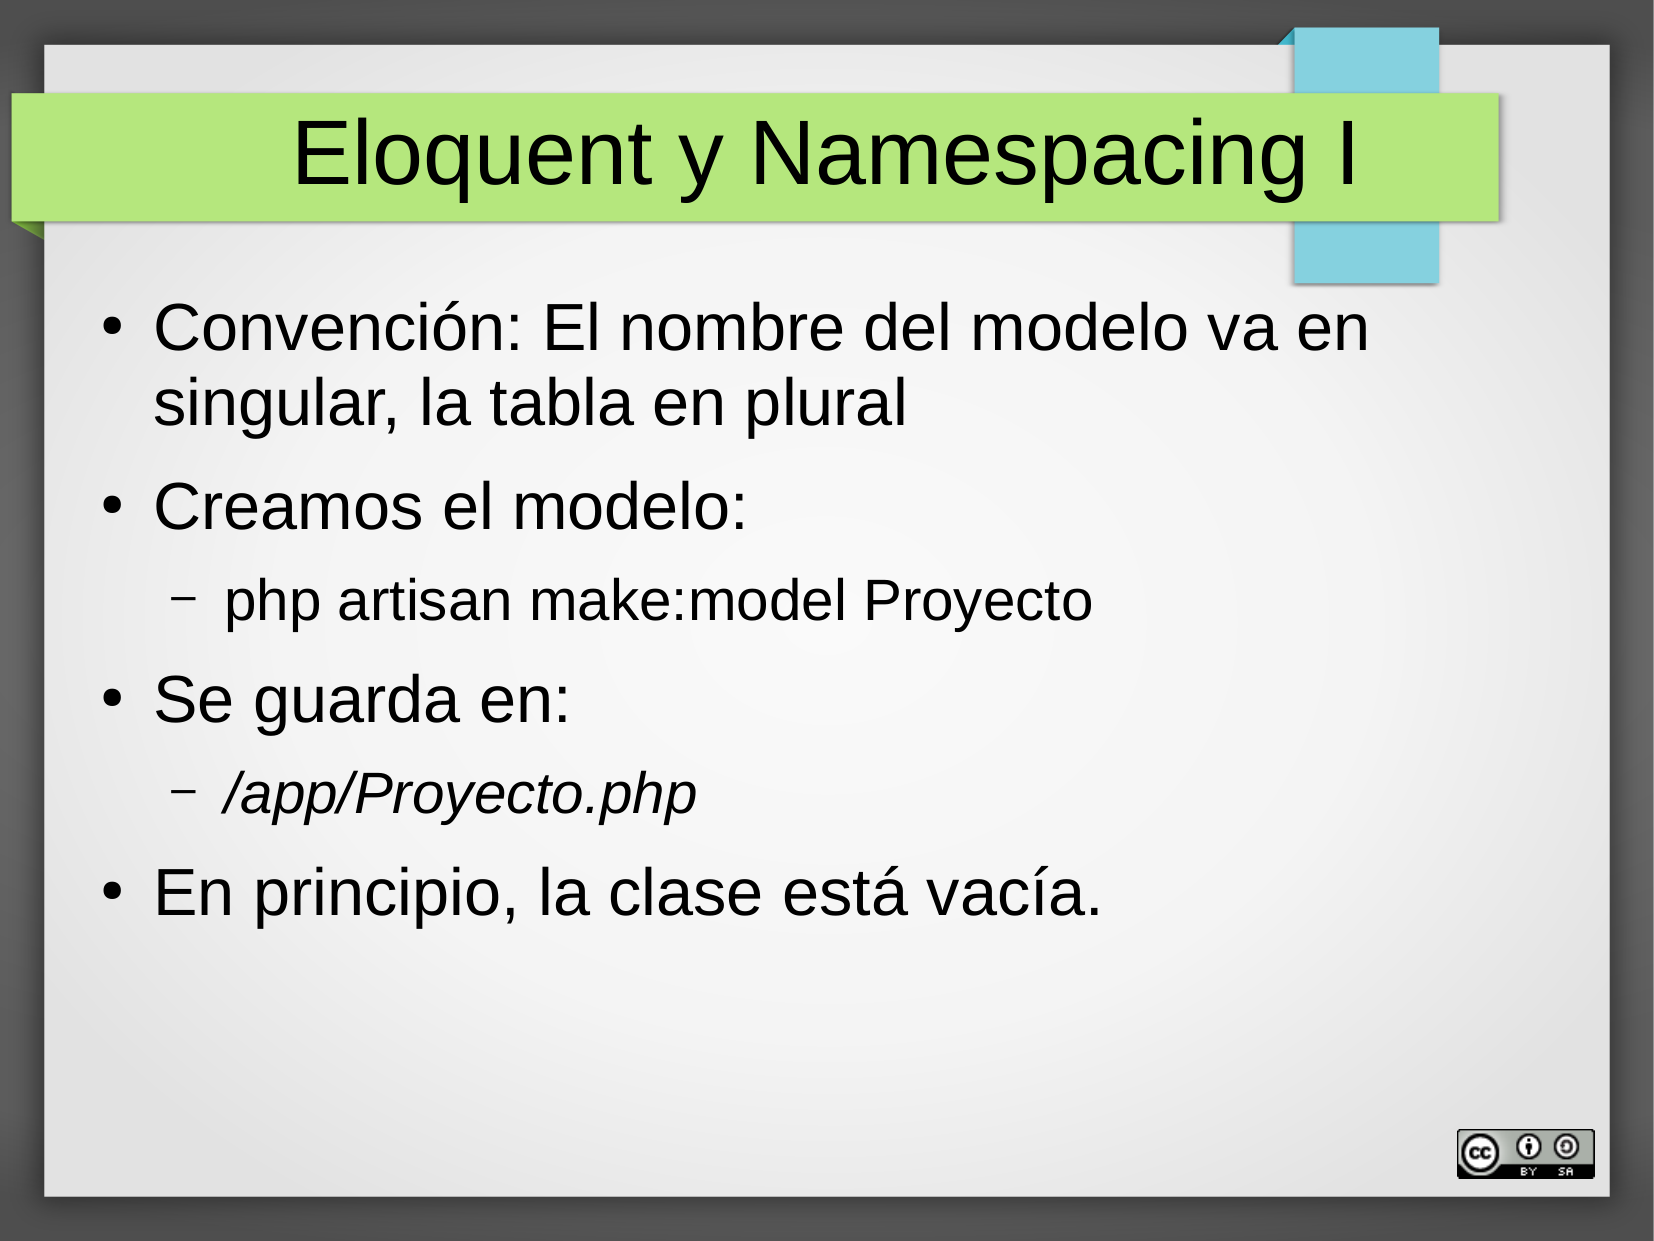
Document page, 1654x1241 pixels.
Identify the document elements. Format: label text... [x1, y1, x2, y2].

picture [0, 0, 1654, 1241]
list Convención: El nombre del modelo va en singular, la tabla en plural Creamos el modelo: php artisan make:model Proyecto Se guarda en: /app/Proyecto.php En principio, la clase está vacía. [82, 290, 1571, 1010]
title Eloquent y Namespacing I [82, 49, 1571, 257]
